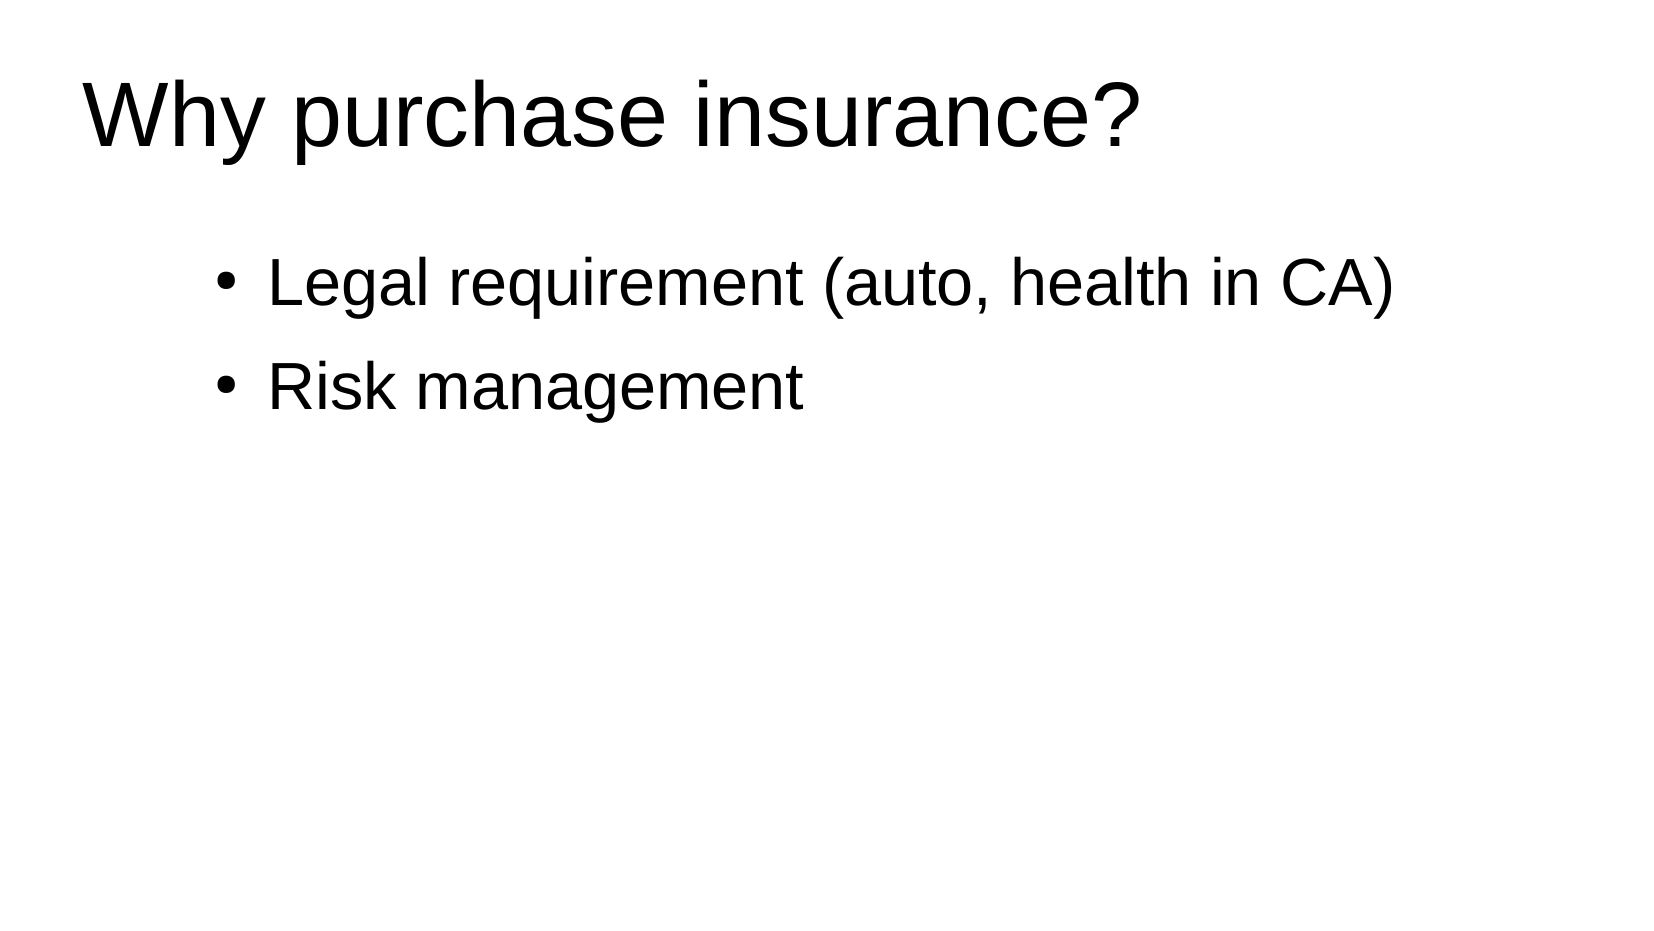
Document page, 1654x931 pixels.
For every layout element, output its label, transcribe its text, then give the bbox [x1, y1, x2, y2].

title Why purchase insurance? [82, 37, 1571, 193]
list Legal requirement (auto, health in CA) Risk management [196, 244, 1449, 564]
